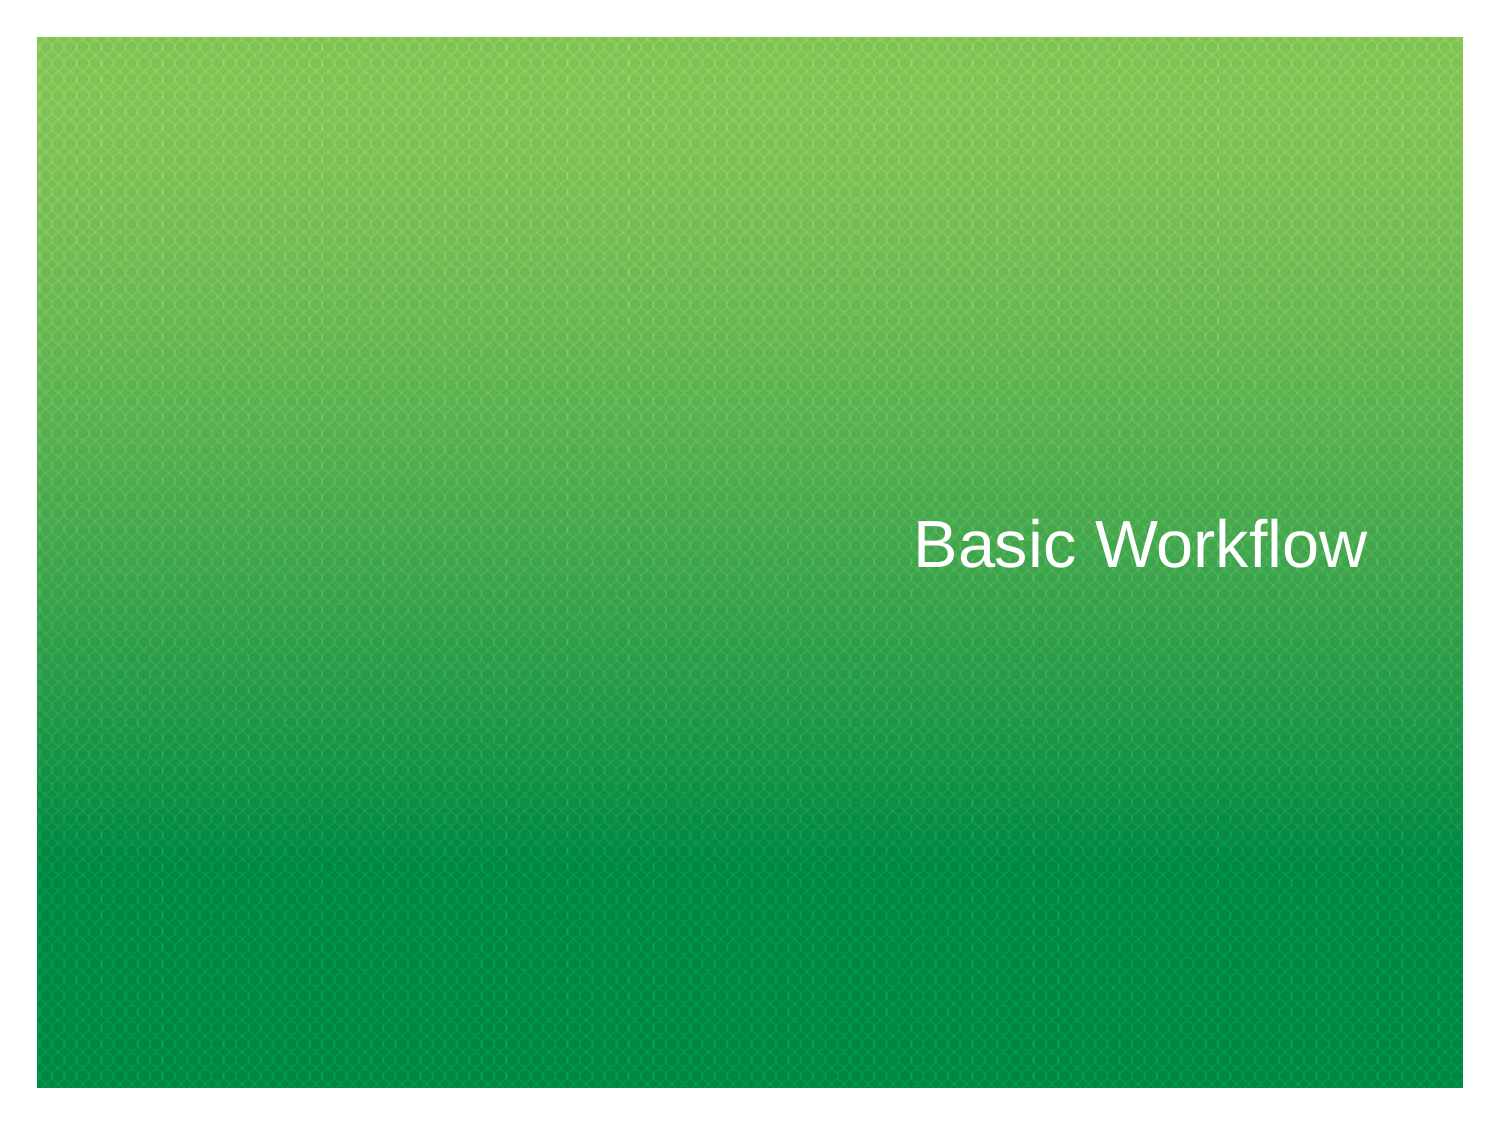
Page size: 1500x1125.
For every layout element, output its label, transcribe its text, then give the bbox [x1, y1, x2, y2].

picture [37, 37, 1463, 1088]
title Basic Workflow [135, 450, 1369, 638]
